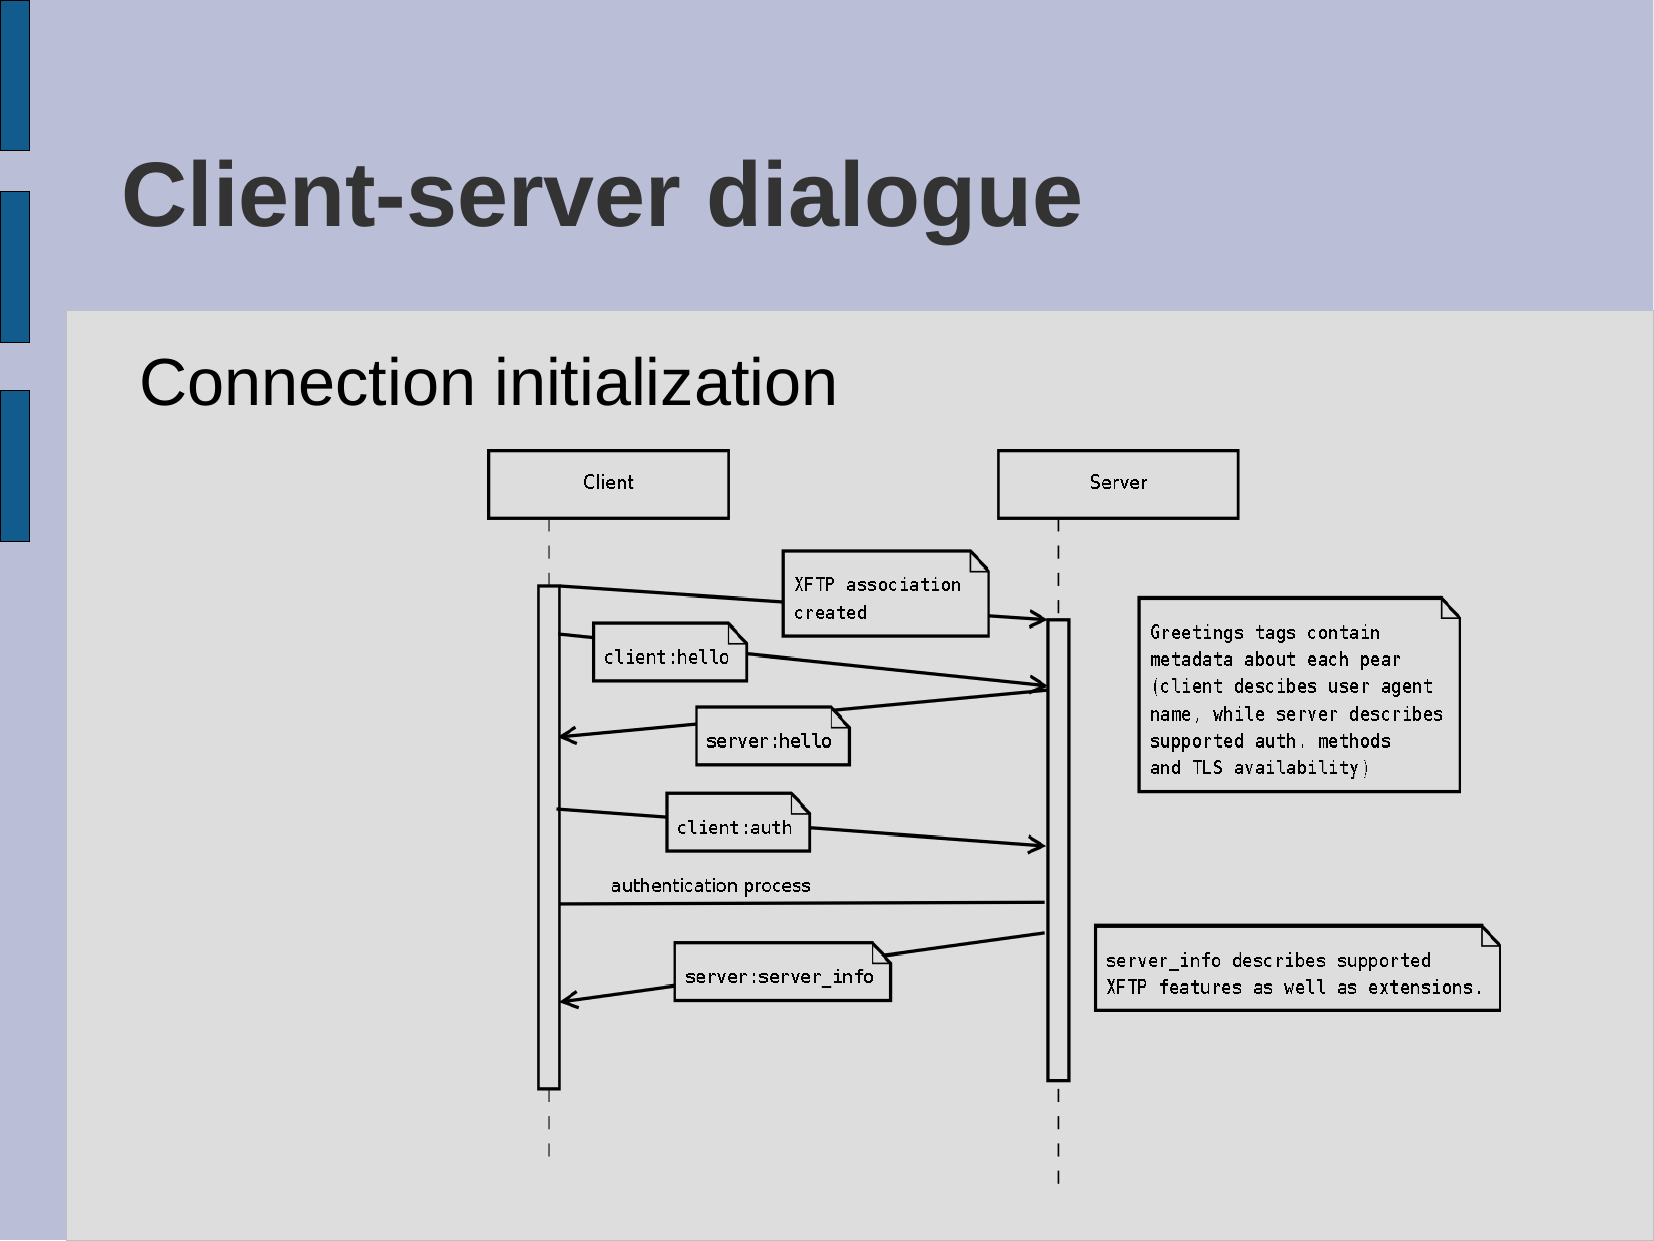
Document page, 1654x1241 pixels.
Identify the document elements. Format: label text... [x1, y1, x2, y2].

list Connection initialization [121, 344, 1534, 1127]
title Client-server dialogue [121, 91, 1534, 299]
picture [487, 449, 1501, 1194]
